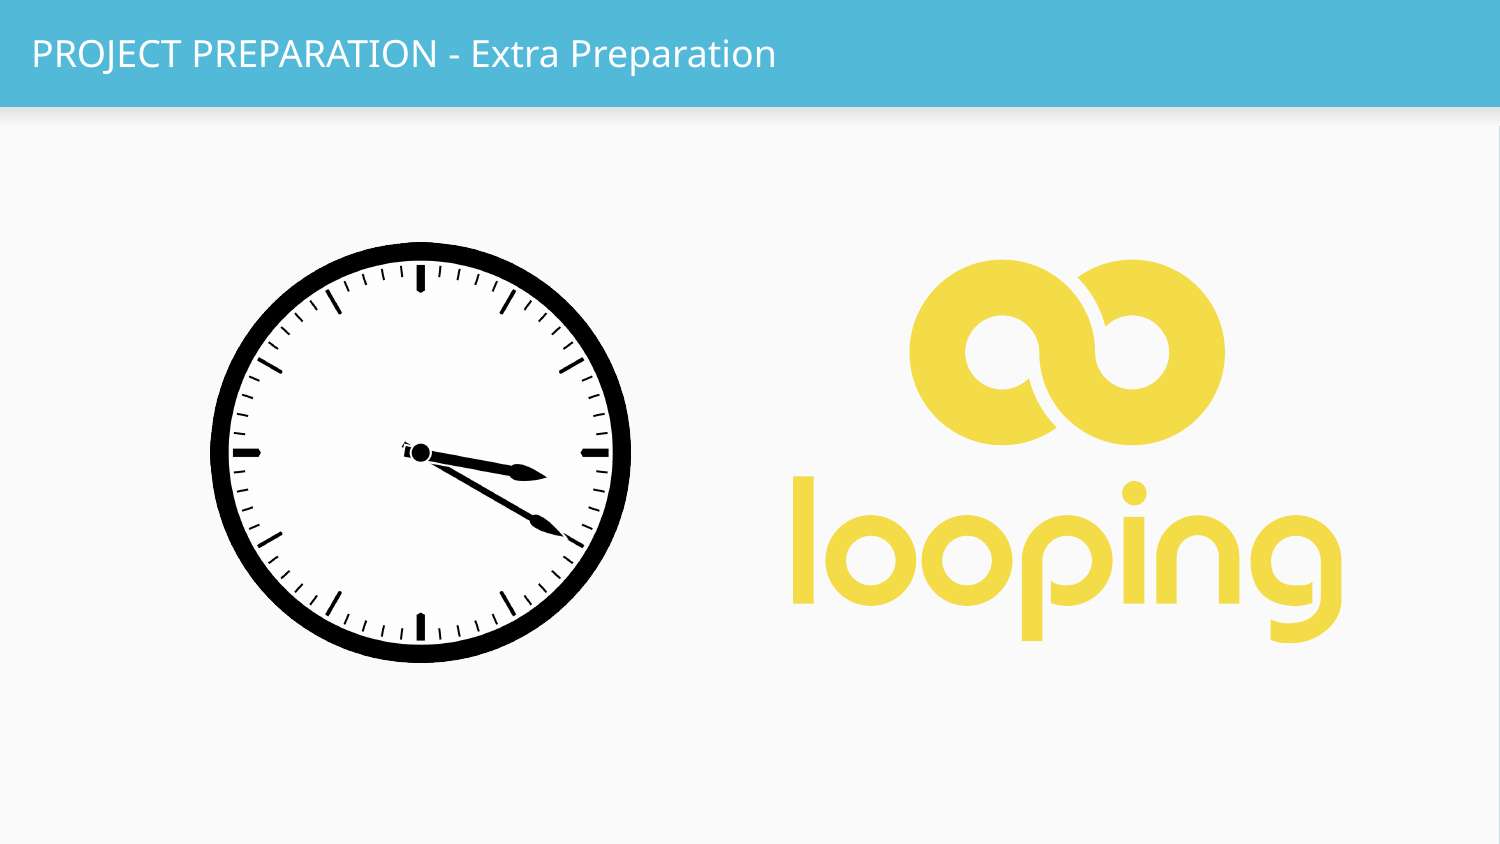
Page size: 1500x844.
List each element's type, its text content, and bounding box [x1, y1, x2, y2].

title PROJECT PREPARATION - Extra Preparation [16, 2, 1464, 102]
picture [210, 242, 631, 663]
picture [783, 255, 1351, 649]
